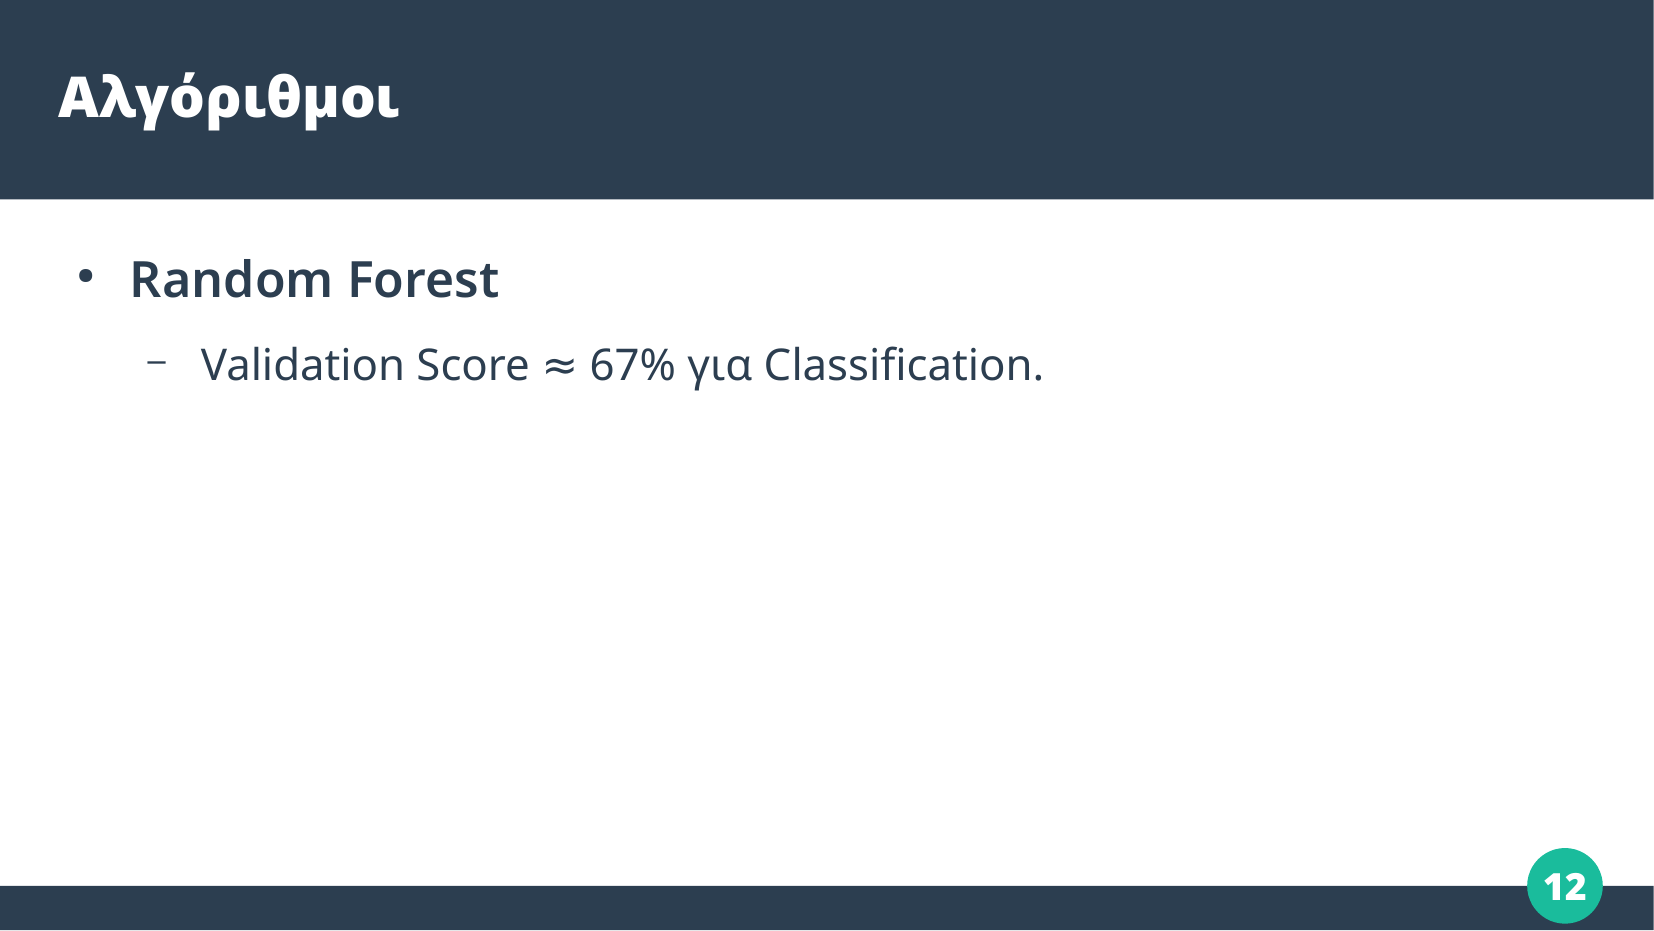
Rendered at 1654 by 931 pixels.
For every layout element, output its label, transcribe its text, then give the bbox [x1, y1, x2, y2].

title Αλγόριθμοι [59, 37, 1595, 156]
list Random Forest Validation Score ≈ 67% για Classification. [59, 243, 1595, 864]
